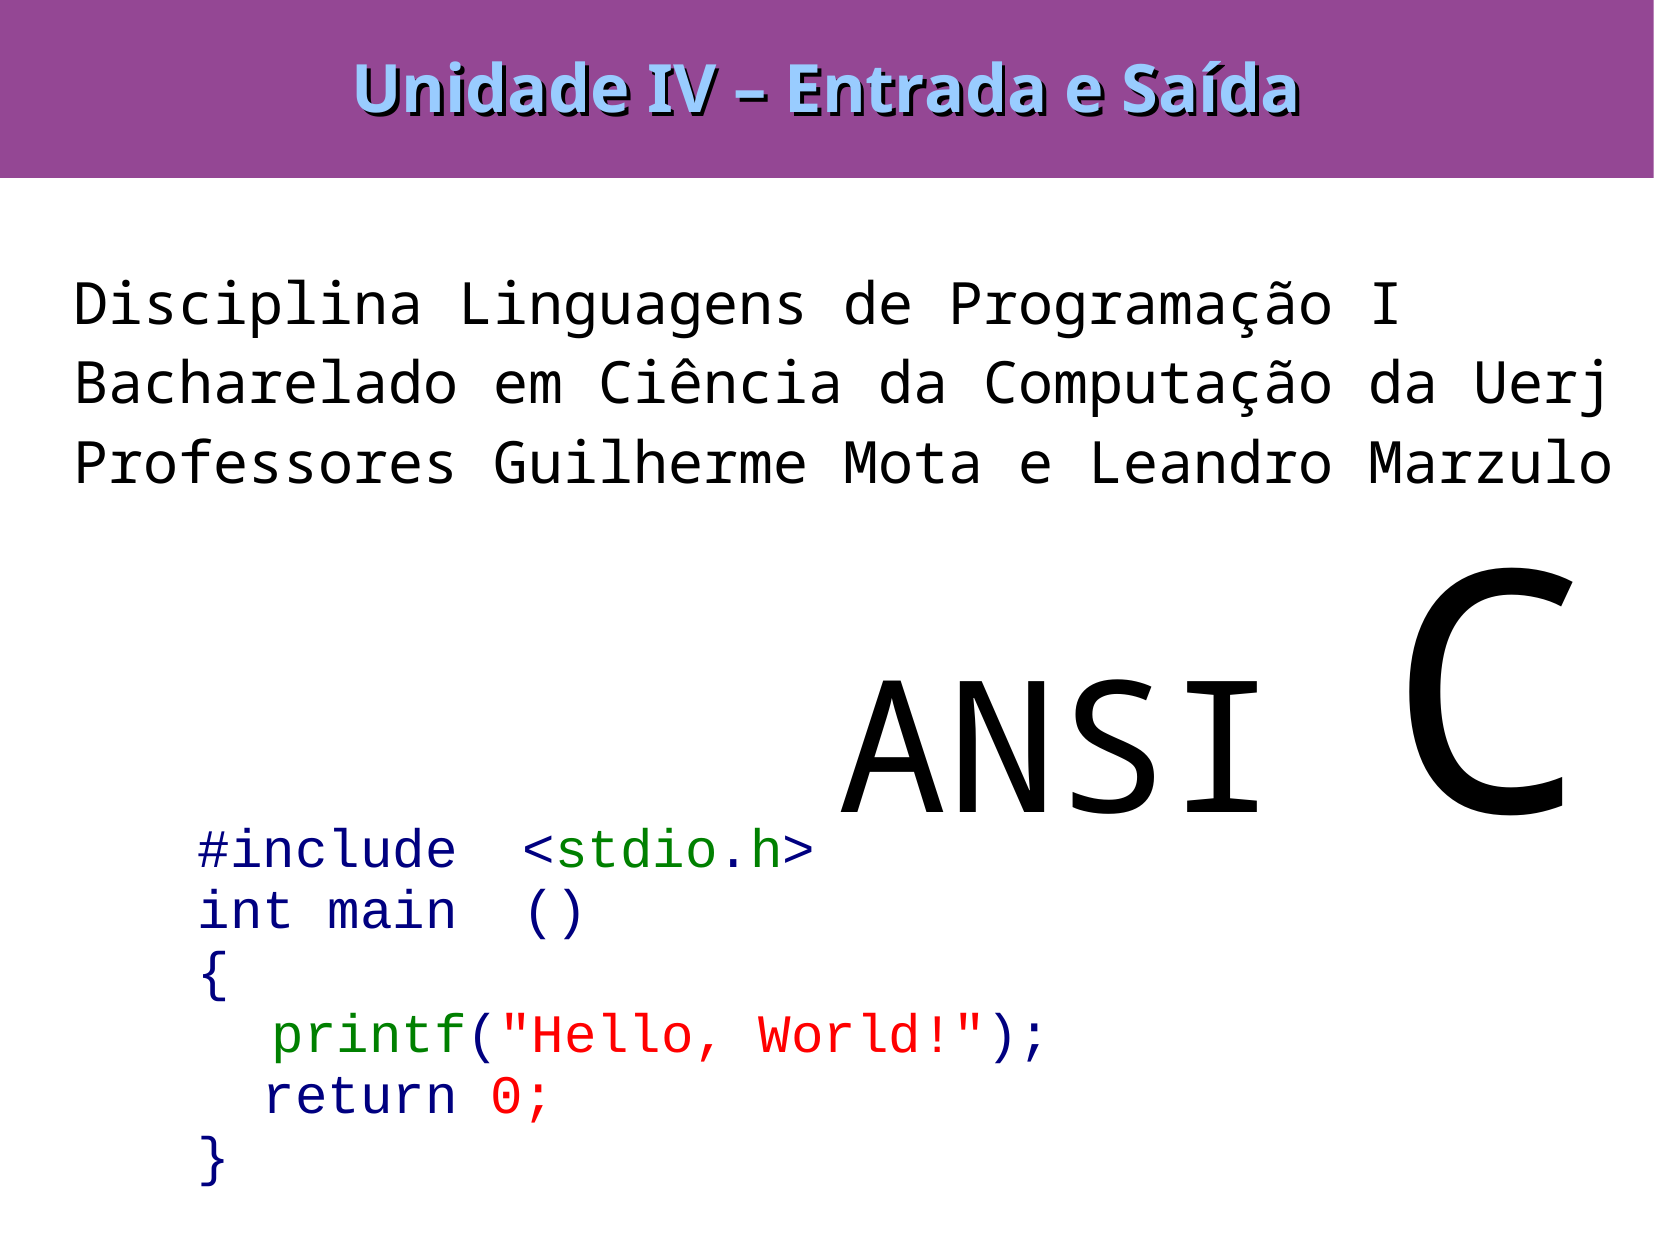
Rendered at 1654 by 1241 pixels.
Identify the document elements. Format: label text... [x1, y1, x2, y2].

text_box #include <stdio.h> int main () { printf("Hello, World!"); return 0; } [183, 814, 1188, 1224]
text_box Disciplina Linguagens de Programação I Bacharelado em Ciência da Computação da Uerj Professores Guilherme Mota e Leandro Marzulo [59, 255, 1654, 473]
text_box ANSI C [822, 473, 1608, 850]
title Unidade IV – Entrada e Saída [82, 0, 1571, 176]
